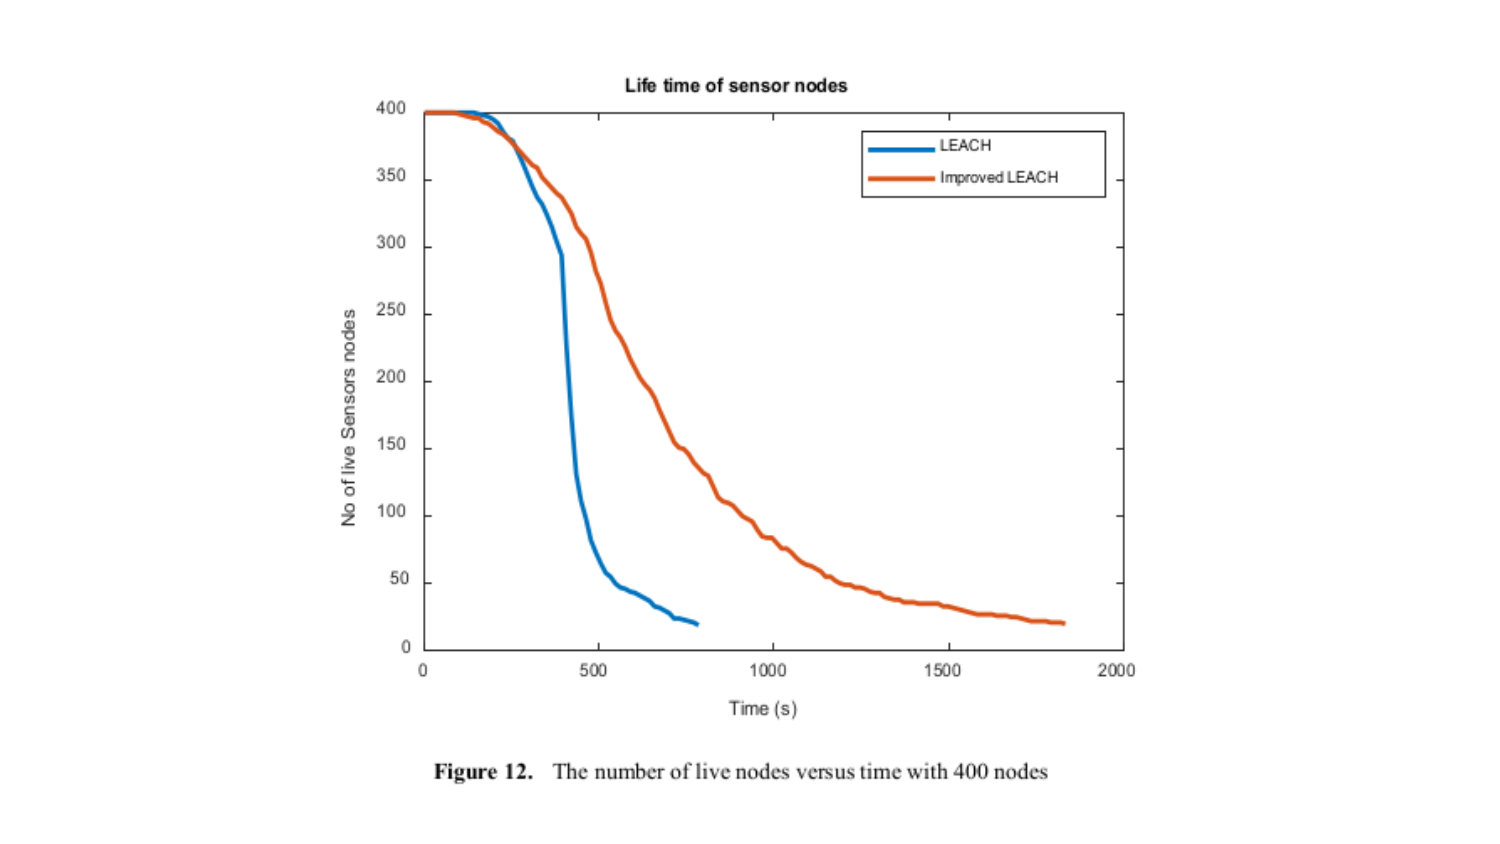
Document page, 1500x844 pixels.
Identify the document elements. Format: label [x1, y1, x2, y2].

picture [308, 42, 1229, 801]
